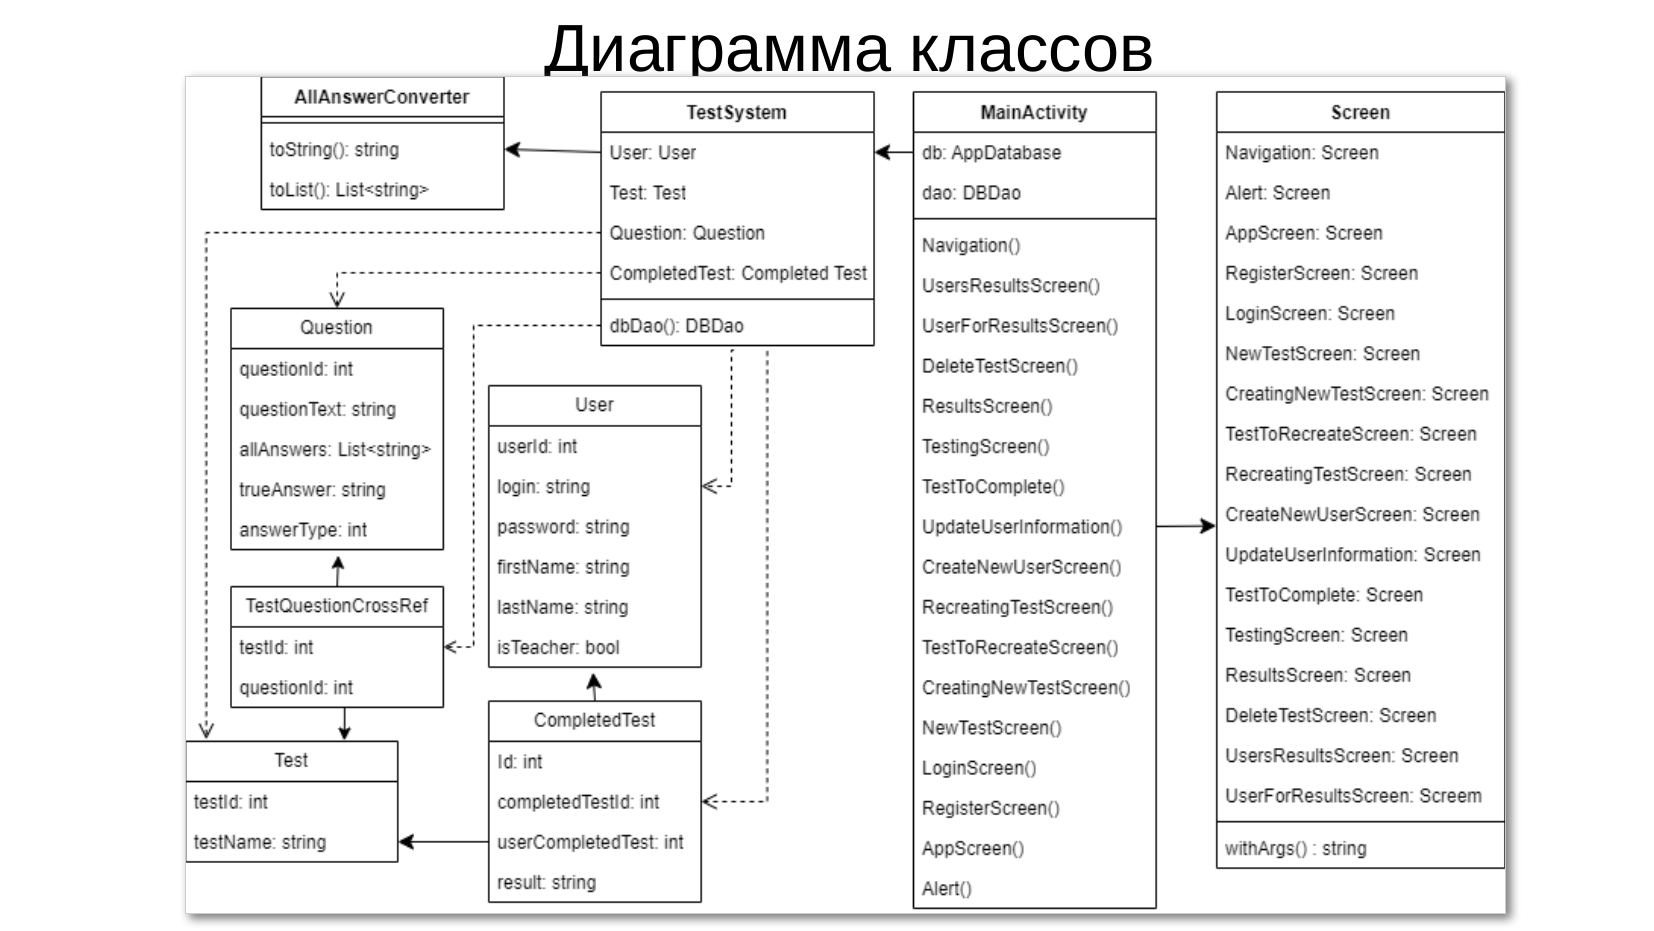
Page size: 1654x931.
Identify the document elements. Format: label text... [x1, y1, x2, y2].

picture [185, 76, 1506, 914]
title Диаграмма классов [106, 0, 1595, 126]
